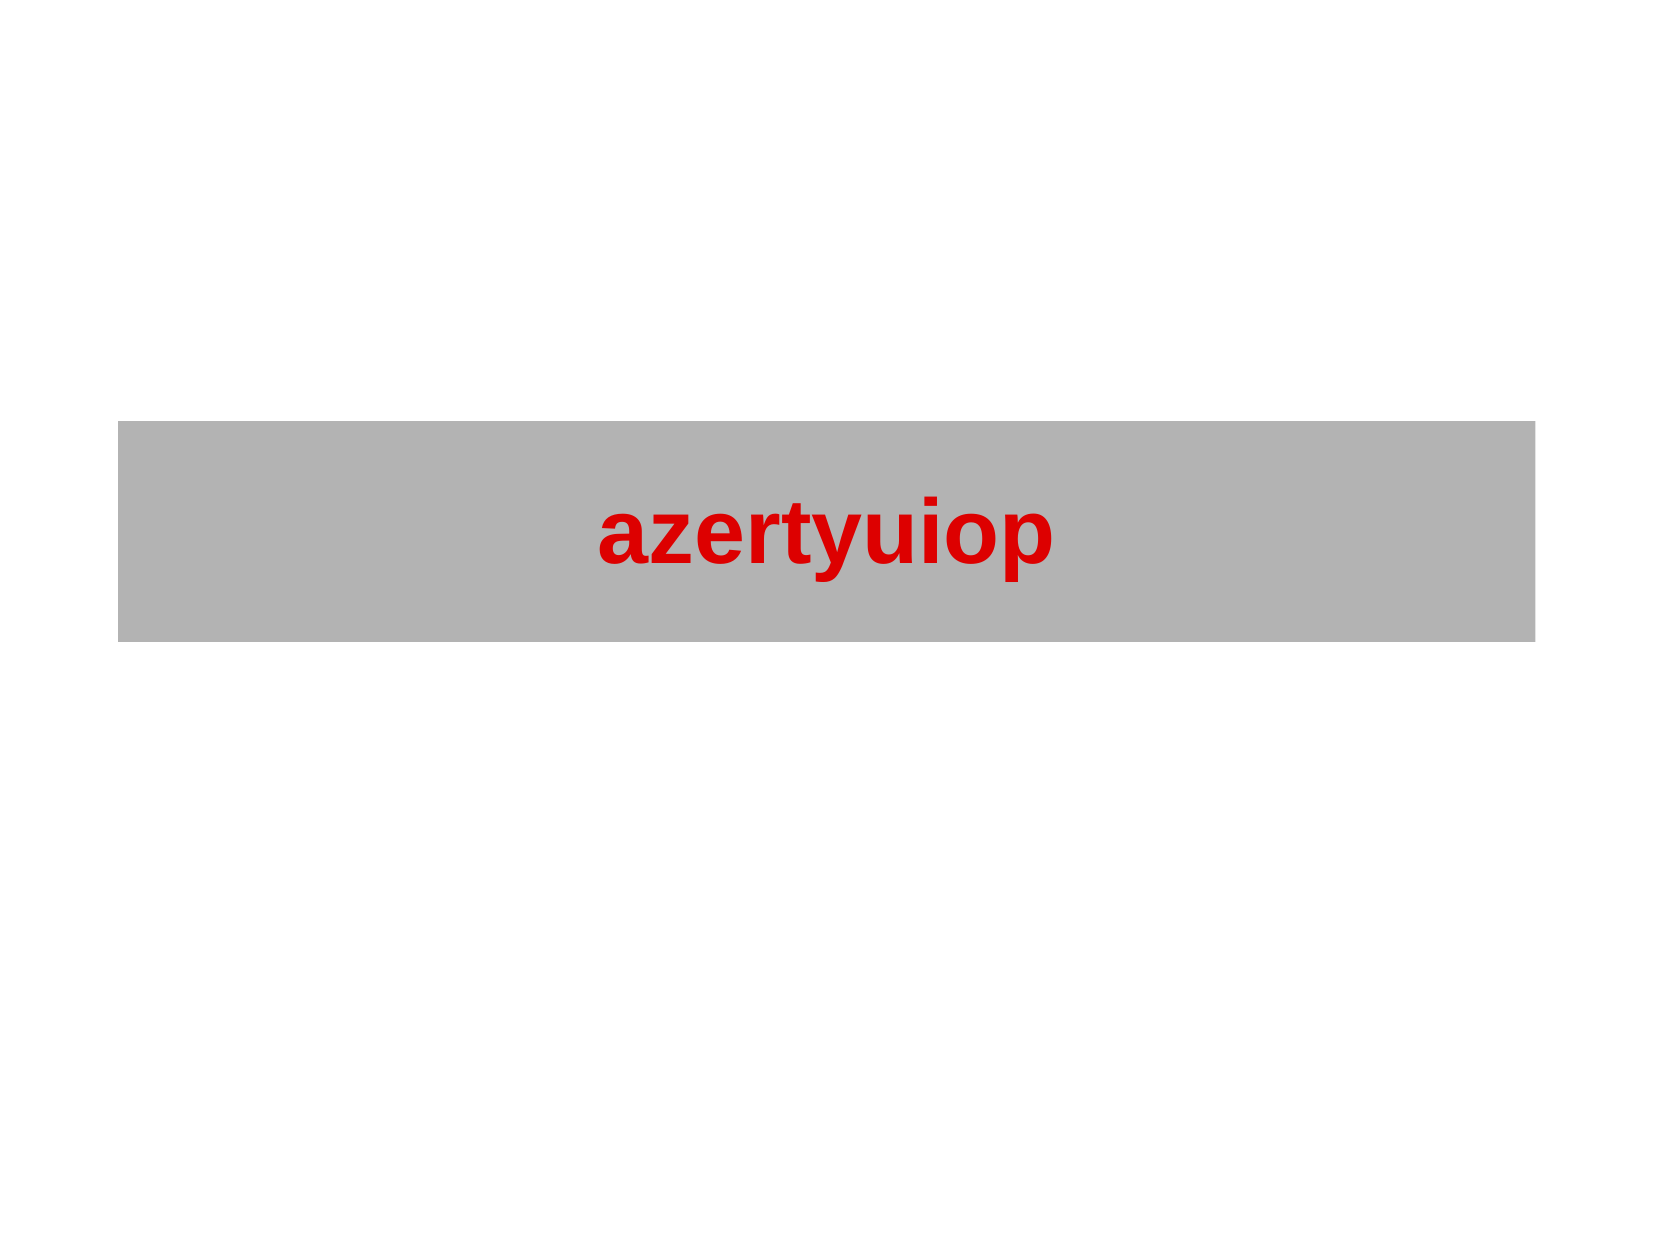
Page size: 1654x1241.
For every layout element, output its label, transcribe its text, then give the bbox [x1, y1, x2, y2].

text_box azertyuiop [118, 472, 1536, 591]
